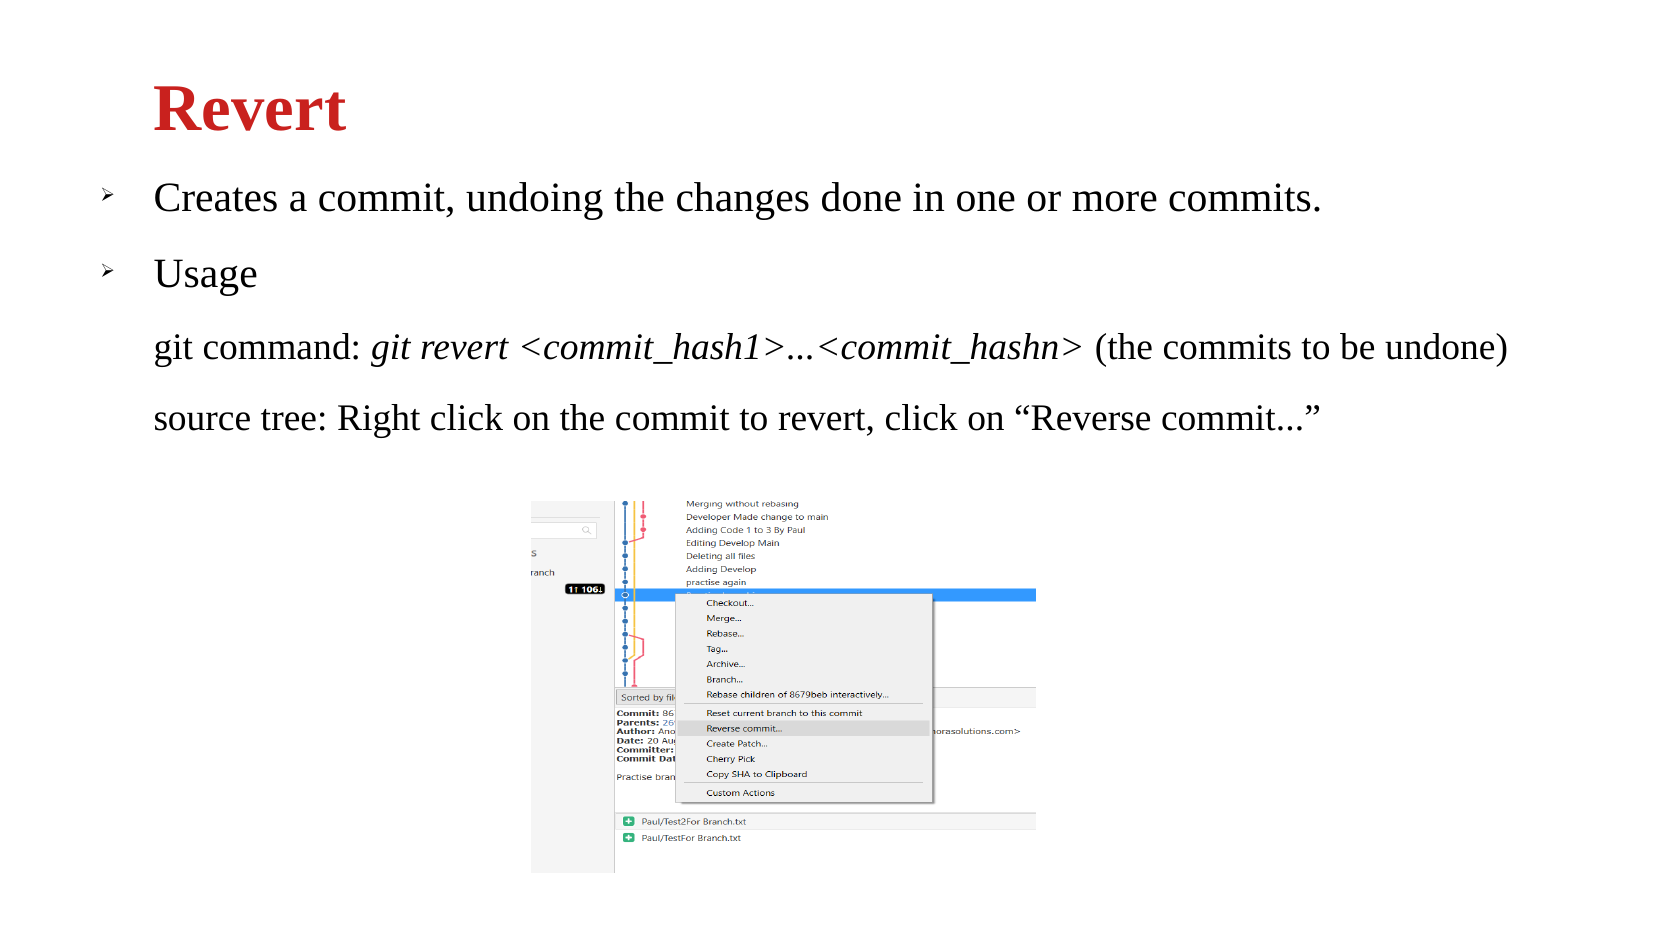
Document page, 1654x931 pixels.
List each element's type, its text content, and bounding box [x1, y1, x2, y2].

picture [531, 501, 1036, 873]
list Revert Creates a commit, undoing the changes done in one or more commits. Usage git command: git revert <commit_hash1>...<commit_hashn> (the commits to be undone) source tree: Right click on the commit to revert, click on “Reverse commit...” [82, 70, 1571, 810]
